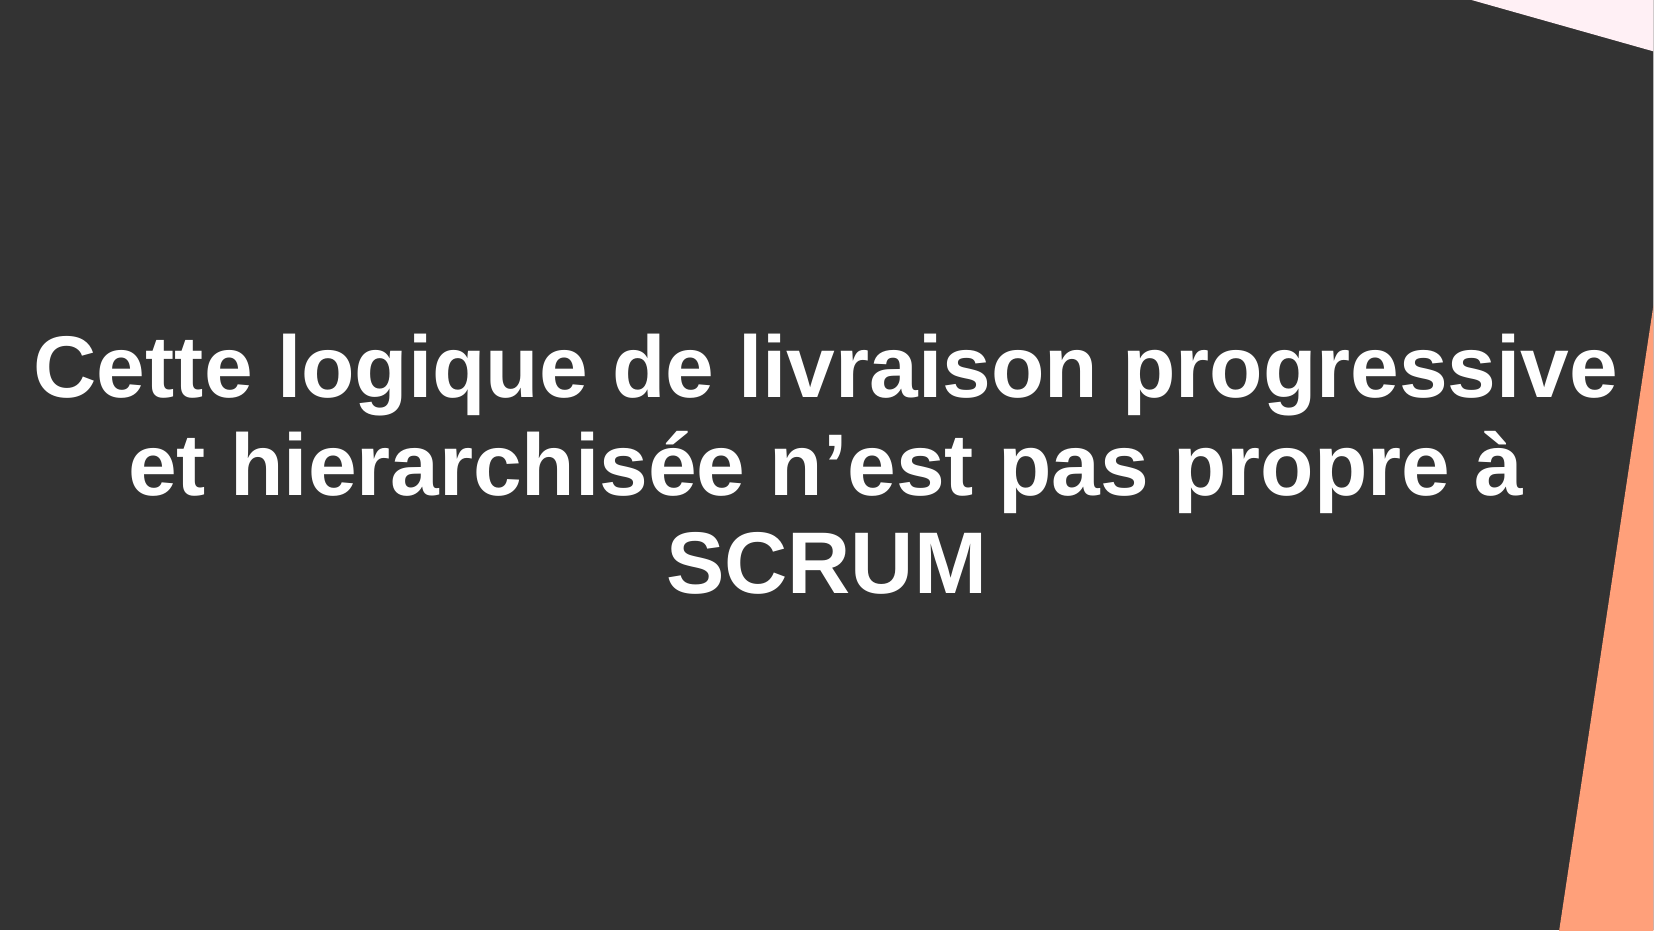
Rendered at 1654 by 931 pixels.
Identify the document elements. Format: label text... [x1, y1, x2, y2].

text_box [1559, 301, 1654, 931]
title Cette logique de livraison progressive et hierarchisée n’est pas propre à SCRUM [31, 318, 1622, 612]
text_box [1471, 0, 1654, 52]
